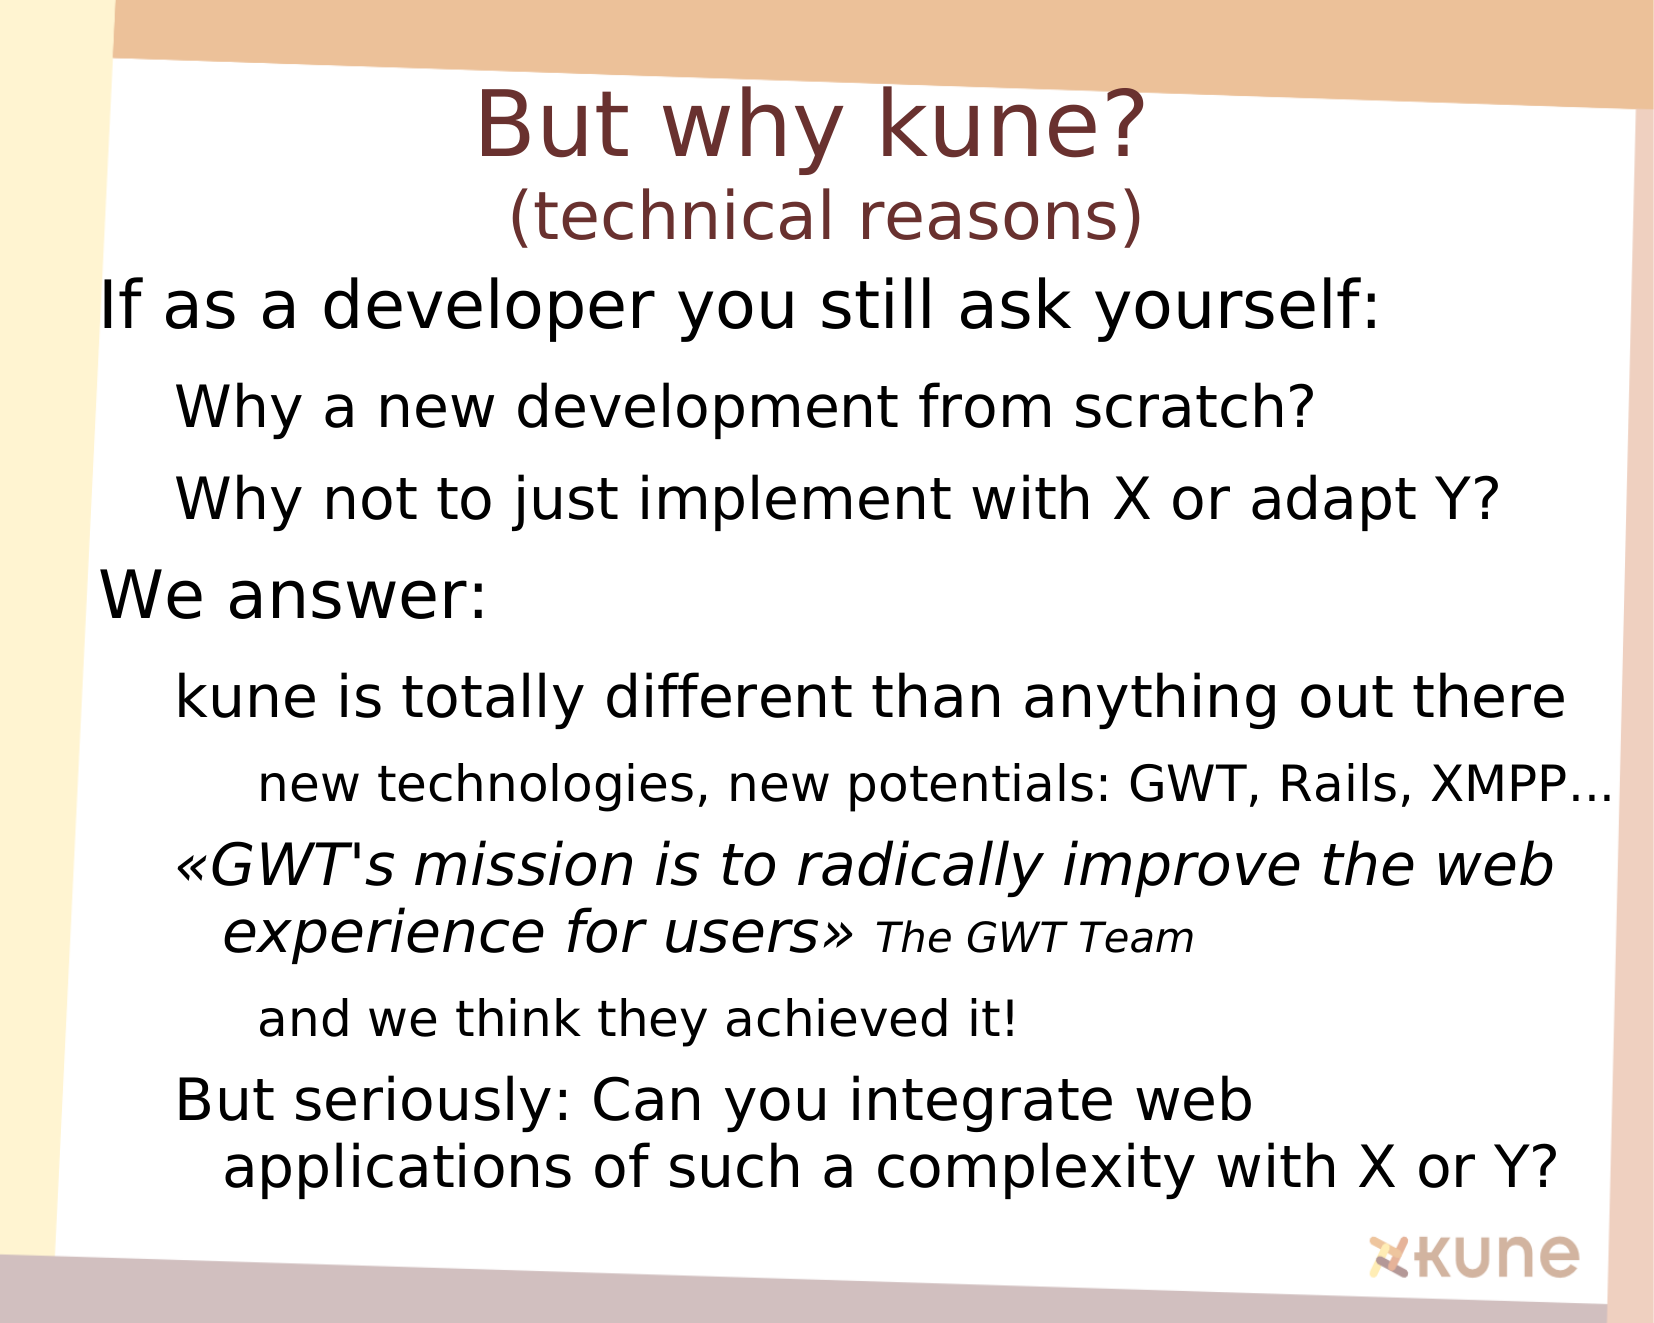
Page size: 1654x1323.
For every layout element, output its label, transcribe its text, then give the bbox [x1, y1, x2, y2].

picture [0, 0, 1654, 1323]
list If as a developer you still ask yourself: Why a new development from scratch? Why not to just implement with X or adapt Y? We answer: kune is totally different than anything out there new technologies, new potentials: GWT, Rails, XMPP... «GWT's mission is to radically improve the web experience for users» The GWT Team and we think they achieved it! But seriously: Can you integrate web applications of such a complexity with X or Y? [80, 266, 1622, 1323]
title But why kune? (technical reasons) [82, 53, 1571, 266]
